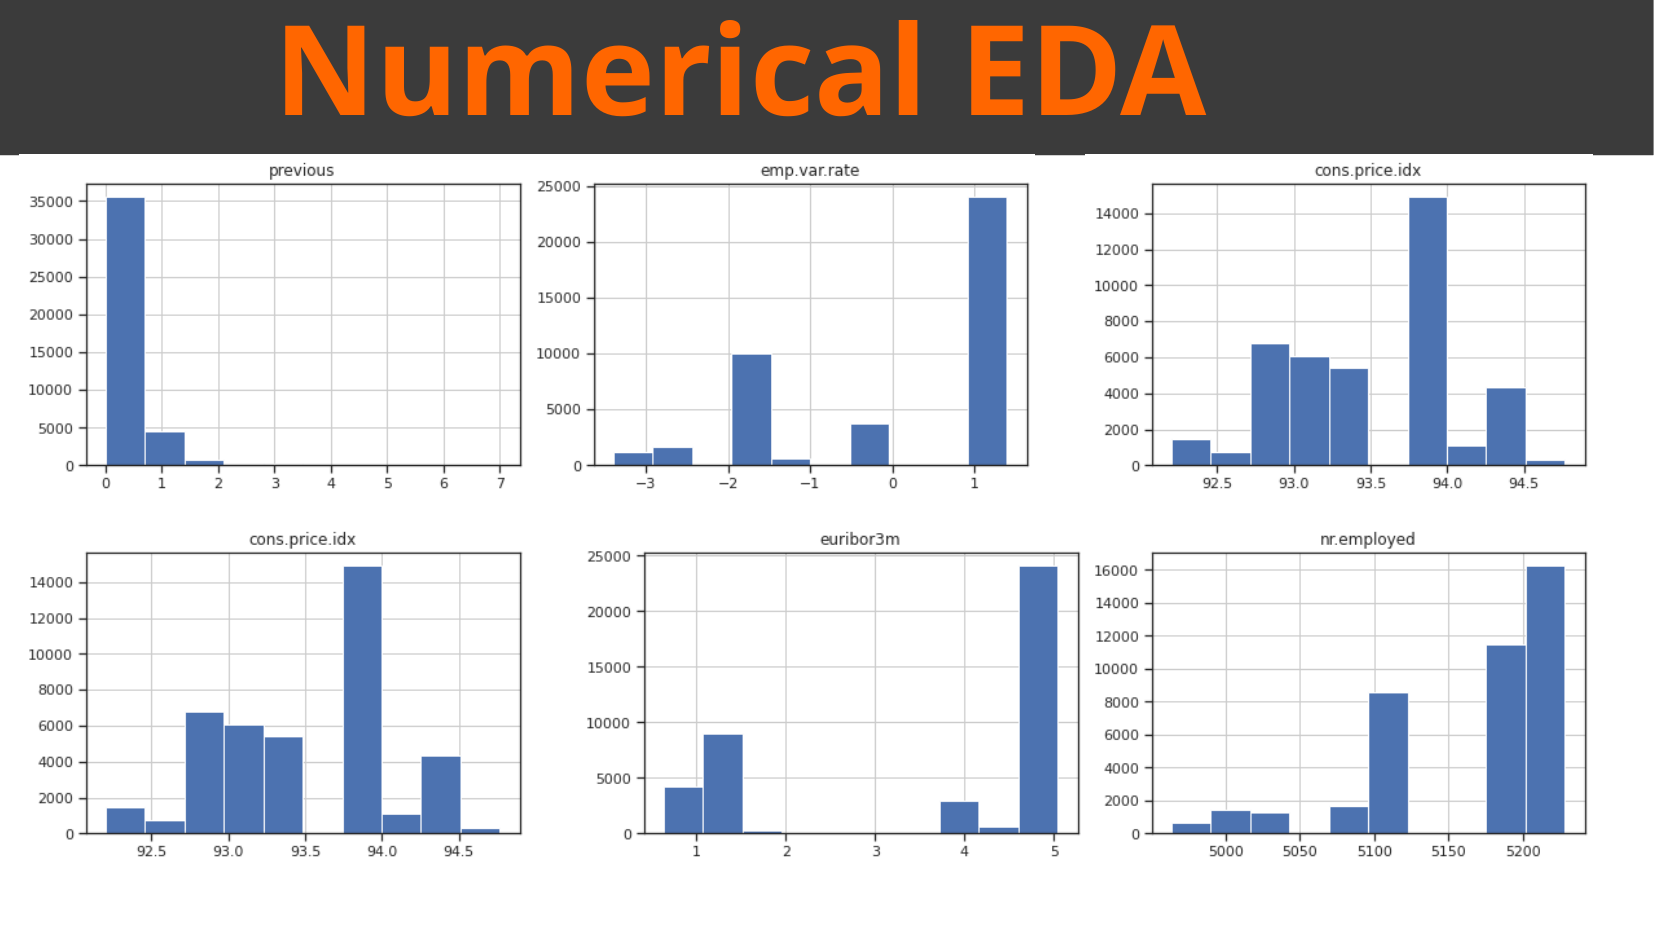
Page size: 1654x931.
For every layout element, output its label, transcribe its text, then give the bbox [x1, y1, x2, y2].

picture [577, 523, 1593, 869]
picture [1085, 154, 1593, 500]
picture [19, 523, 528, 869]
text_box Numerical EDA [0, 0, 1654, 156]
picture [19, 154, 1035, 500]
